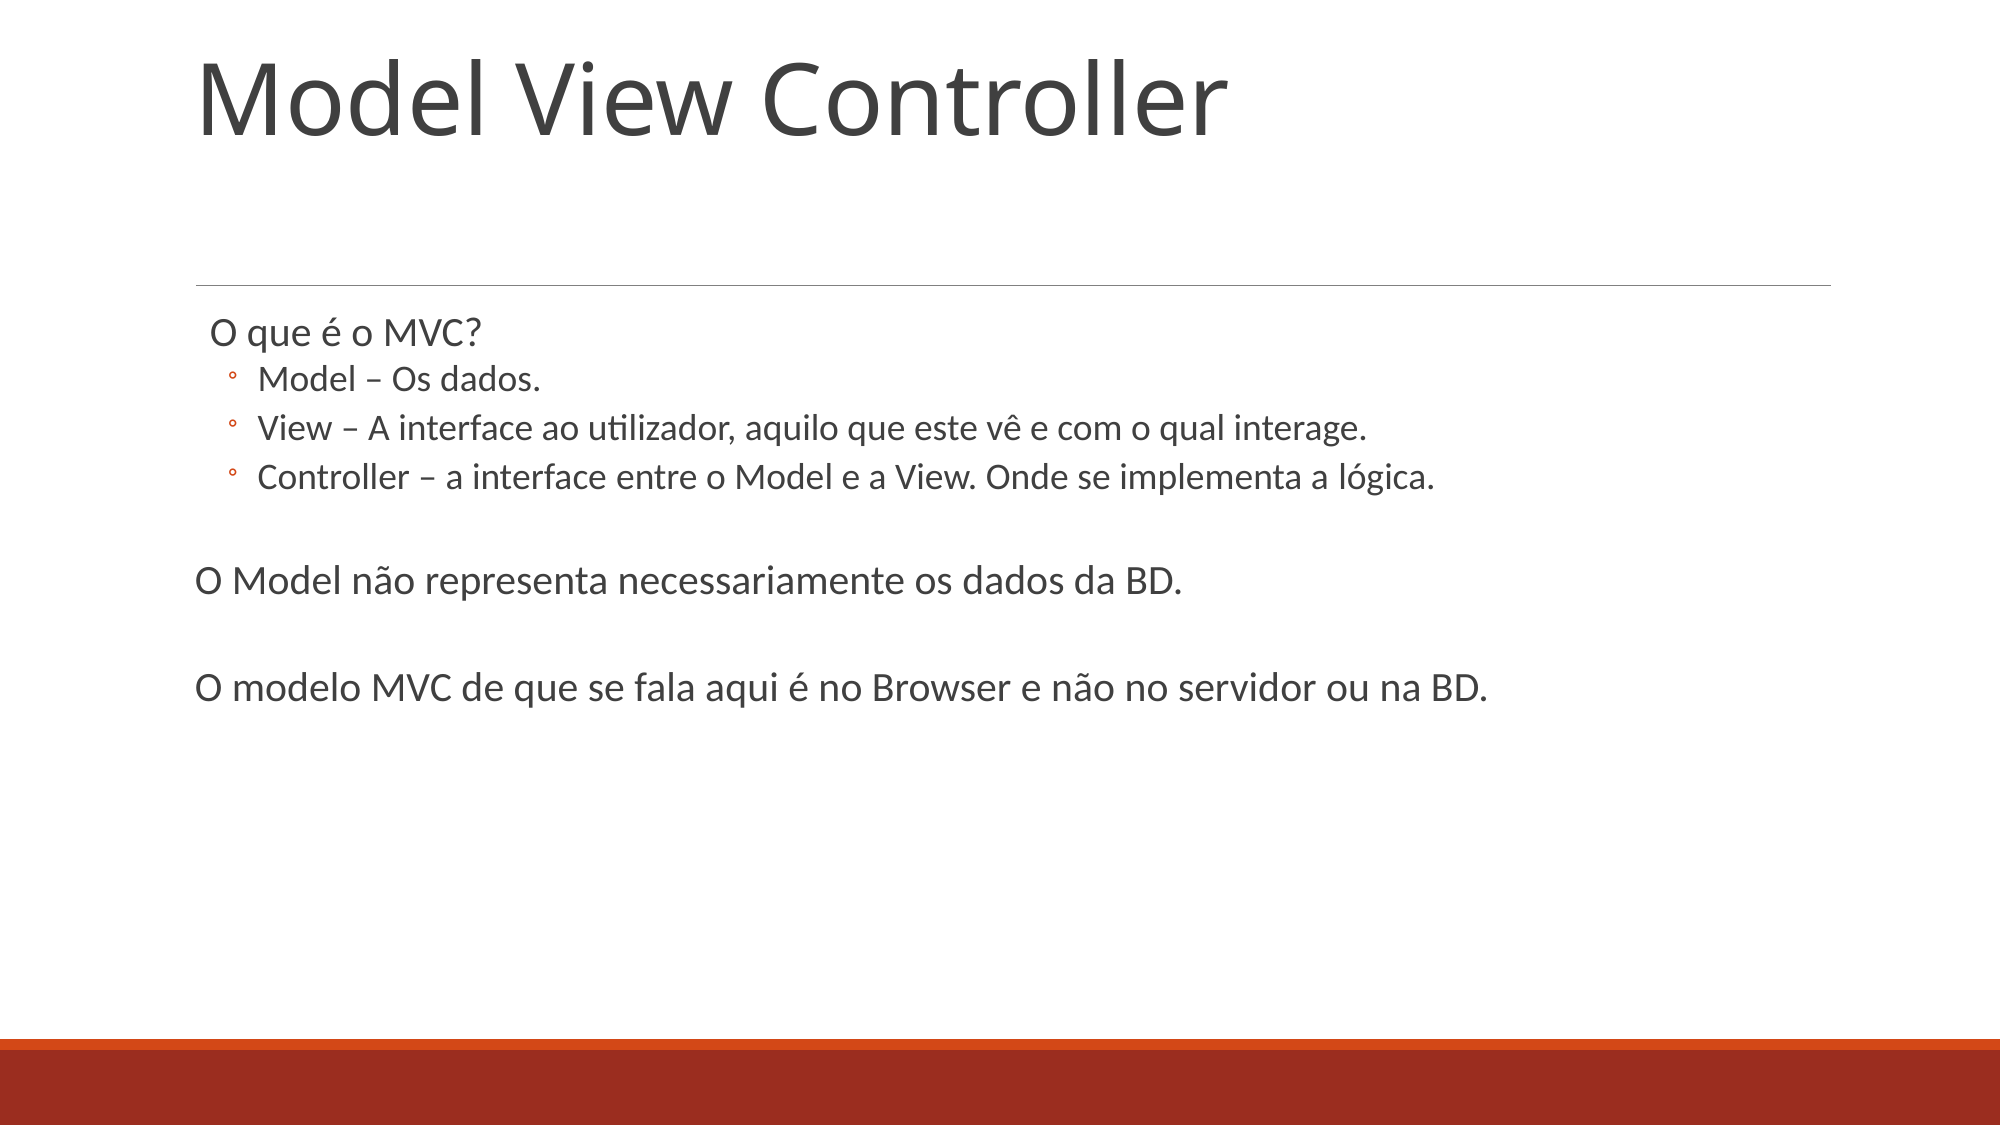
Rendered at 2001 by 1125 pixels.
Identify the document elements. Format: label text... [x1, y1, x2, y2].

title Model View Controller [180, 47, 1830, 285]
list O que é o MVC? Model – Os dados. View – A interface ao utilizador, aquilo que este vê e com o qual interage. Controller – a interface entre o Model e a View. Onde se implementa a lógica. O Model não representa necessariamente os dados da BD. O modelo MVC de que se fala aqui é no Browser e não no servidor ou na BD. [180, 302, 1830, 963]
